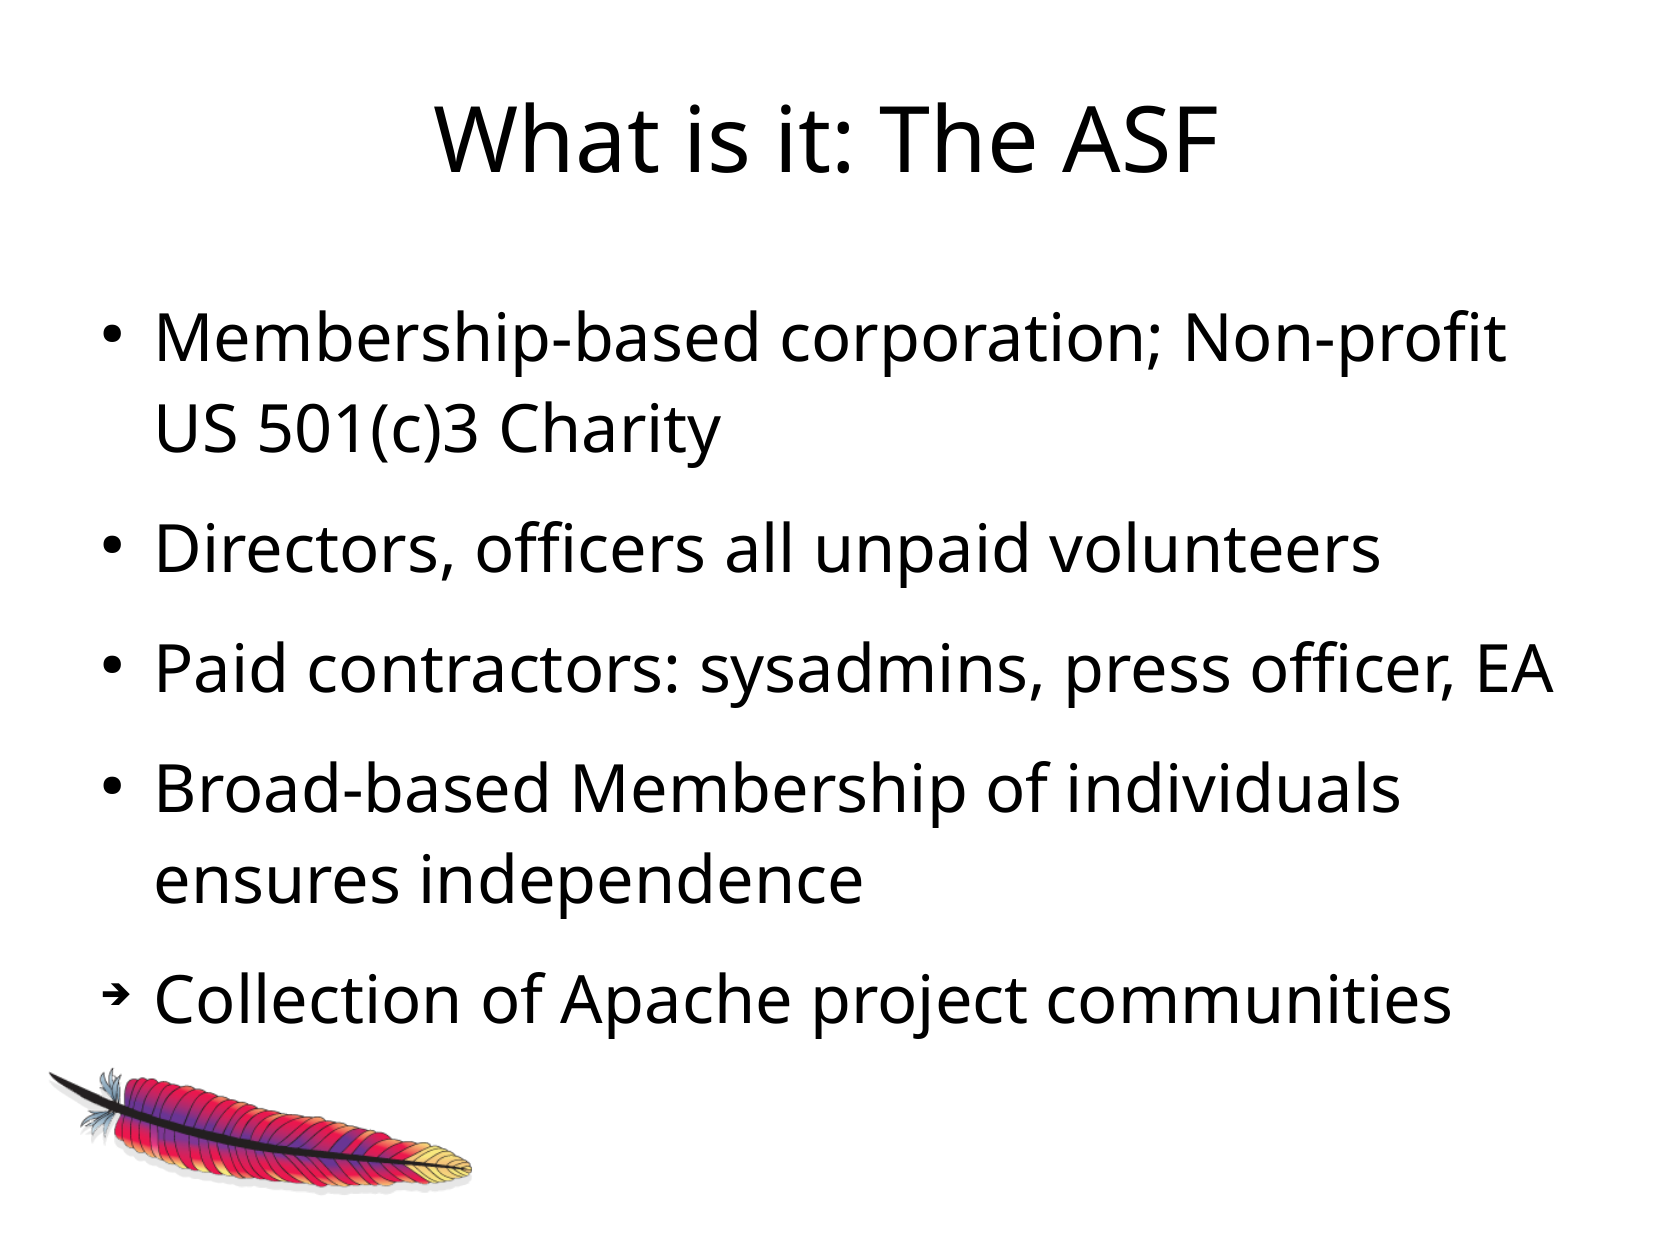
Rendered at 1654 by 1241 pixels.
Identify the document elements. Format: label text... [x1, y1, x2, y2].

picture [45, 1064, 477, 1200]
title What is it: The ASF [82, 49, 1571, 226]
list Membership-based corporation; Non-profit US 501(c)3 Charity Directors, officers all unpaid volunteers Paid contractors: sysadmins, press officer, EA Broad-based Membership of individuals ensures independence Collection of Apache project communities [82, 290, 1571, 1044]
